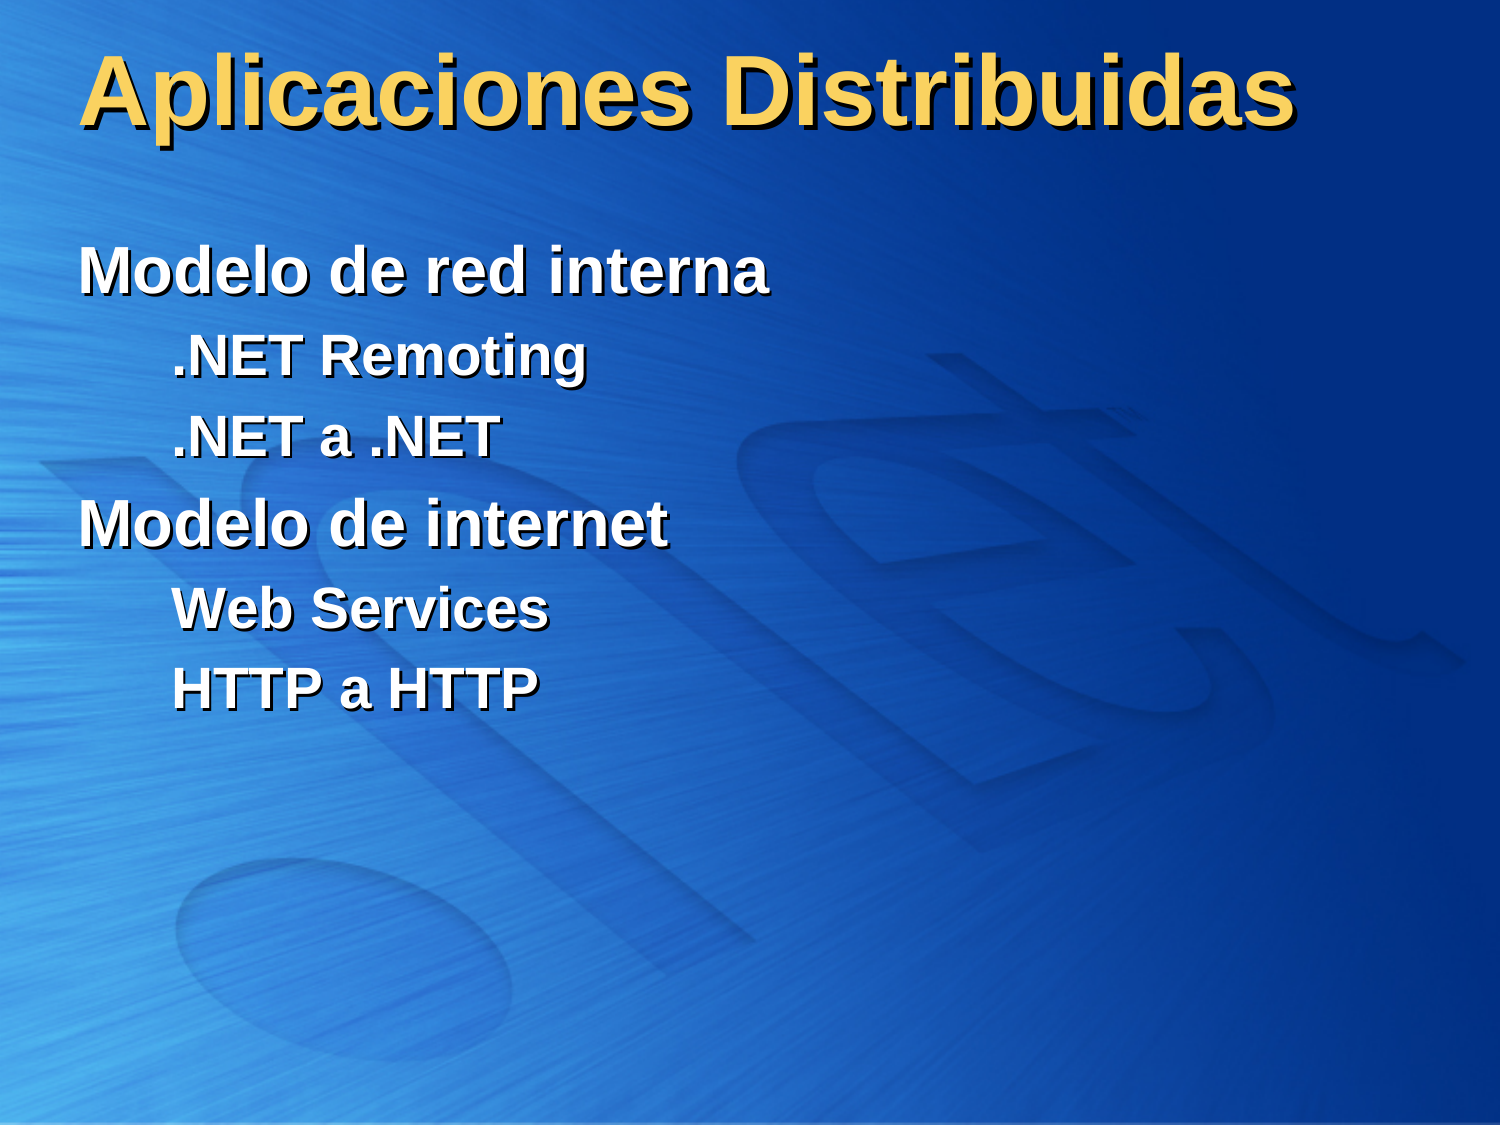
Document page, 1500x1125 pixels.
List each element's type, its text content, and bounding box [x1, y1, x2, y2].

list Modelo de red interna .NET Remoting .NET a .NET Modelo de internet Web Services HTTP a HTTP [62, 232, 1470, 768]
picture [0, 0, 1500, 1125]
title Aplicaciones Distribuidas [62, 37, 1469, 165]
